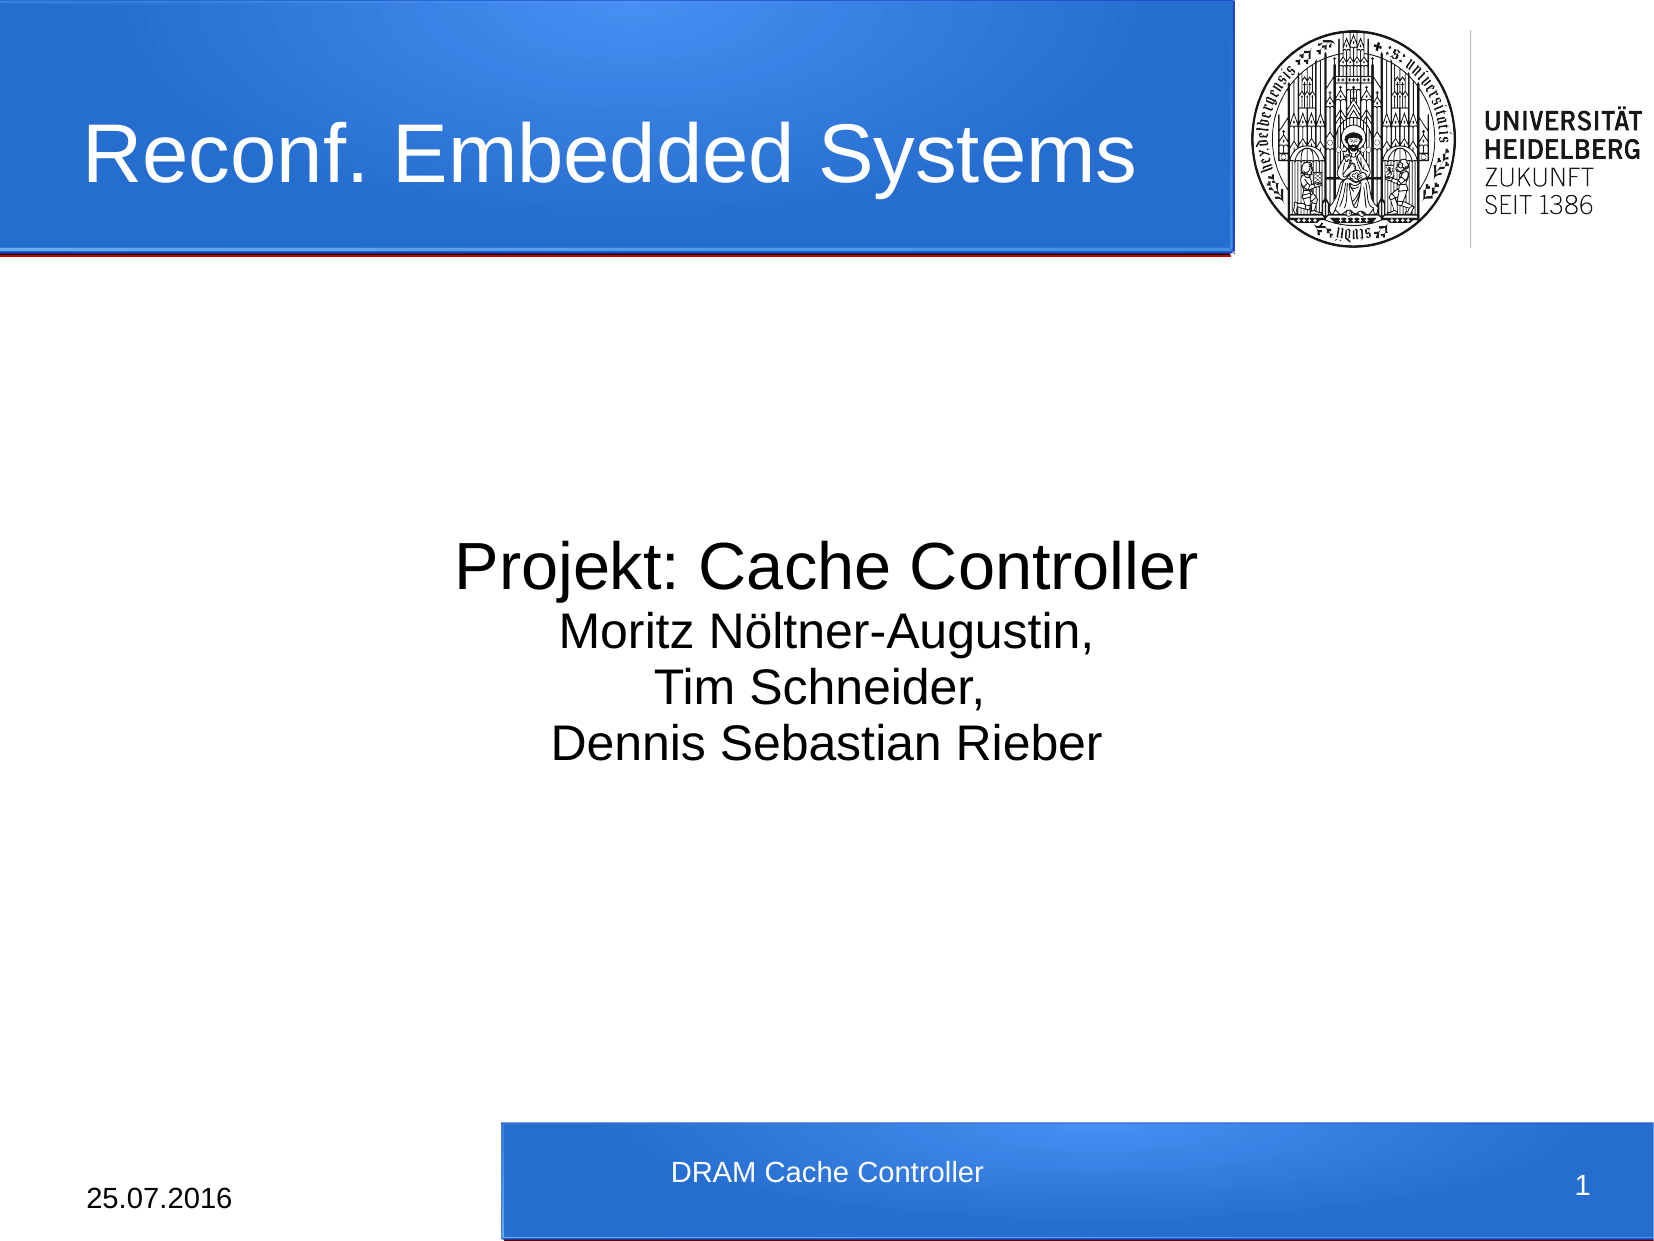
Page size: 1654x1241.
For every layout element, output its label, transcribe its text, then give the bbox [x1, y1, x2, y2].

picture [496, 1121, 1654, 1241]
title Reconf. Embedded Systems [82, 94, 1264, 213]
picture [1251, 30, 1642, 248]
subtitle Projekt: Cache Controller Moritz Nöltner-Augustin, Tim Schneider, Dennis Sebastian Rieber [82, 290, 1571, 1010]
picture [0, 0, 1238, 262]
